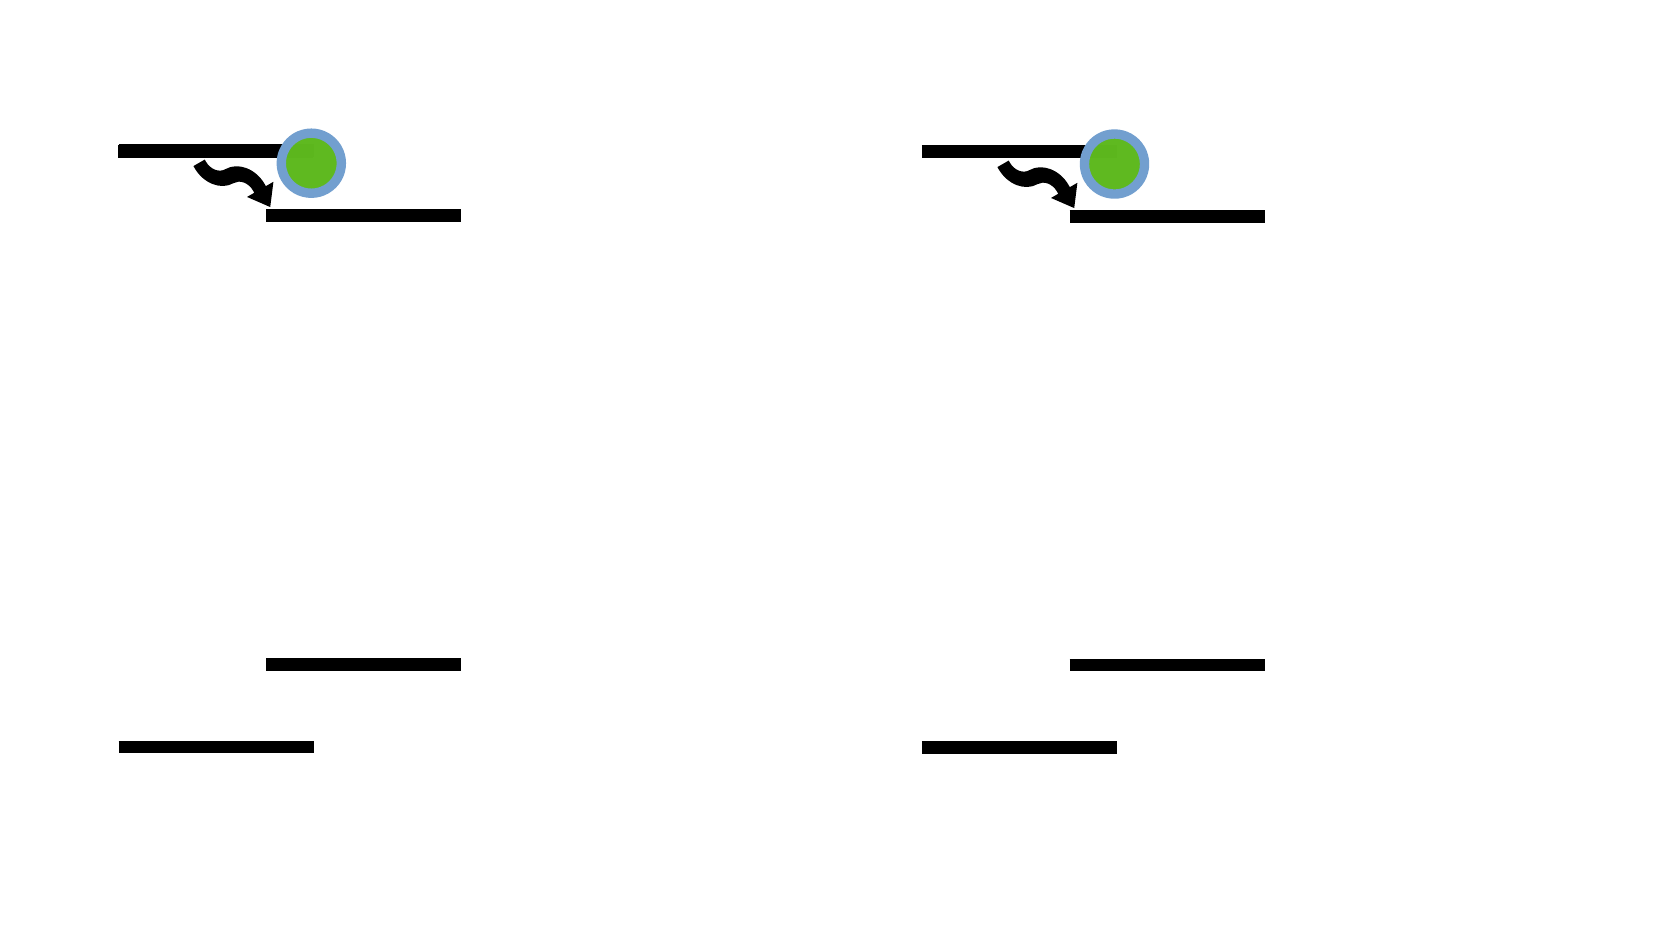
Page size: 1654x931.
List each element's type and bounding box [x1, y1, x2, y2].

text_box [193, 159, 274, 208]
text_box [281, 133, 342, 194]
text_box [997, 160, 1078, 209]
text_box [1084, 133, 1145, 195]
